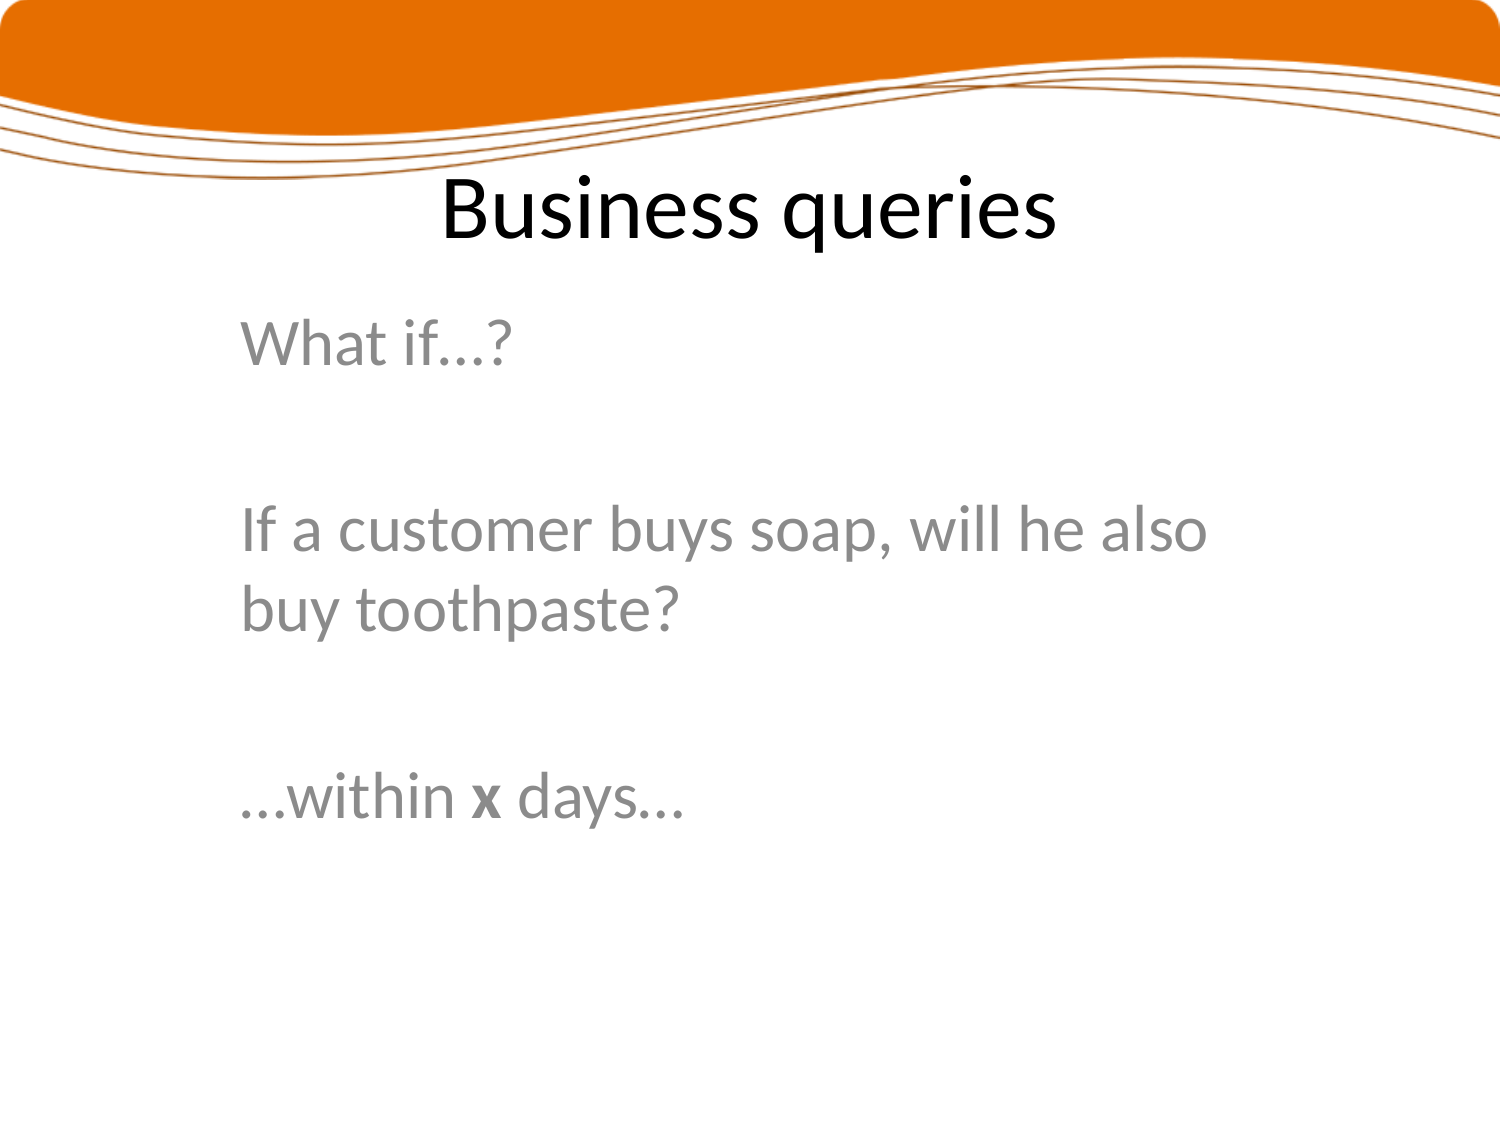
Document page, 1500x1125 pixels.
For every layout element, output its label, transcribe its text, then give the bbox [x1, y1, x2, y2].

title Business queries [75, 125, 1425, 279]
picture [0, 0, 1500, 180]
subtitle What if…? If a customer buys soap, will he also buy toothpaste? …within x days… [225, 290, 1275, 988]
